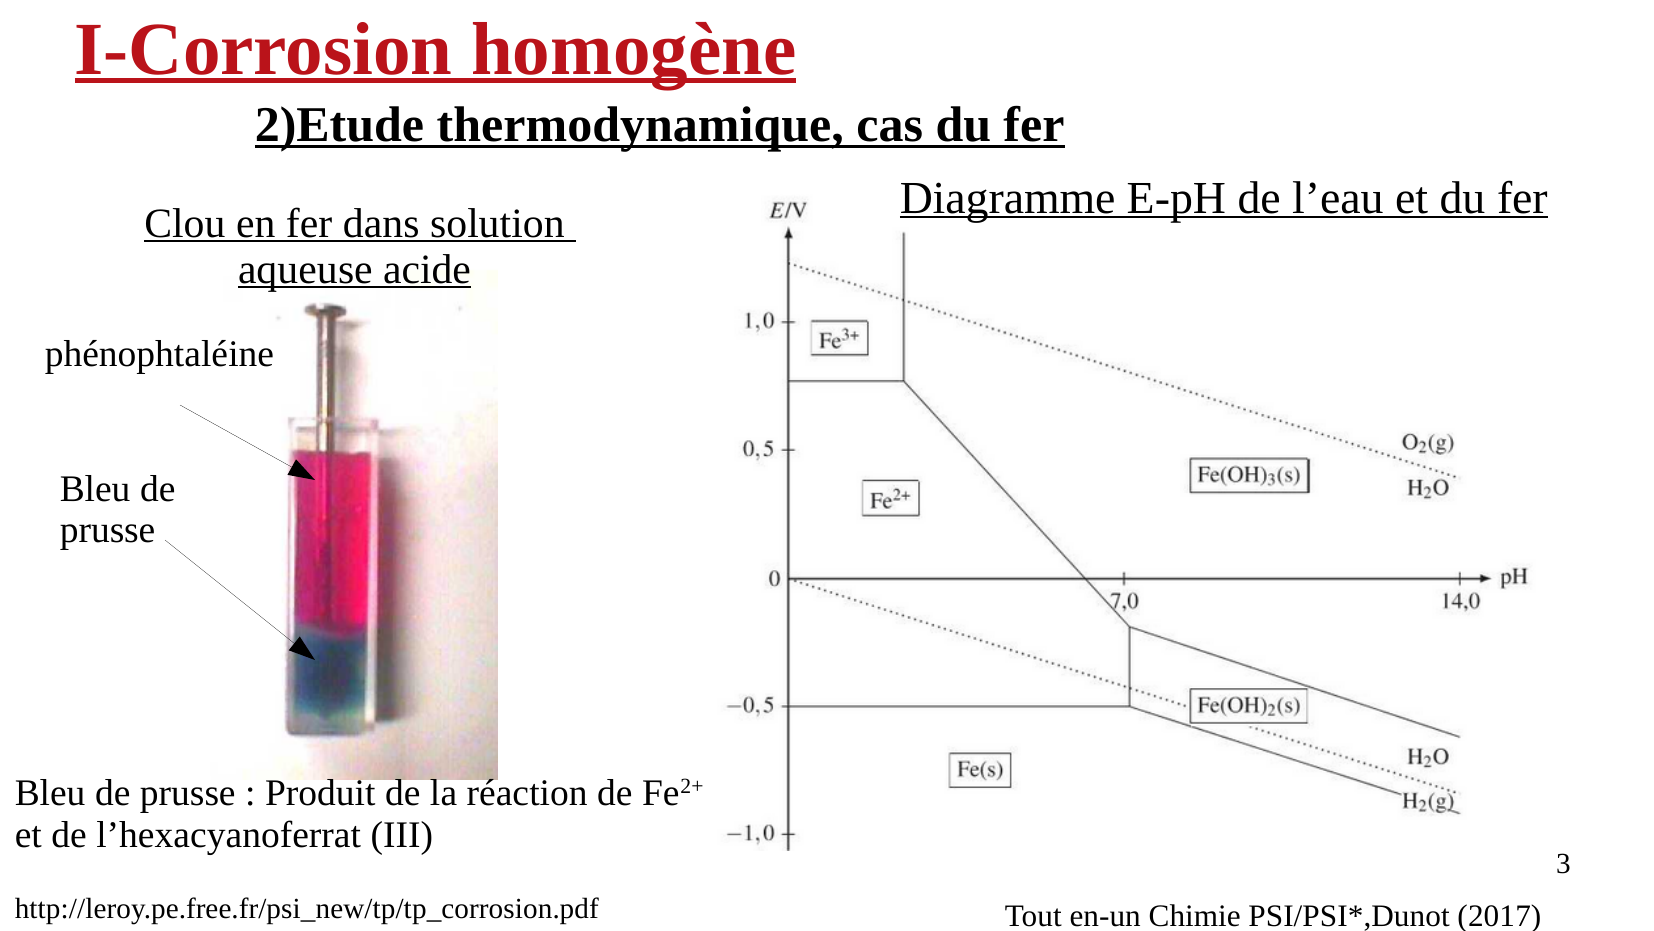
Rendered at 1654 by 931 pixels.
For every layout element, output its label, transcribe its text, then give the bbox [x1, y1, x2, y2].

text_box Diagramme E-pH de l’eau et du fer [885, 165, 1654, 264]
picture [210, 301, 498, 765]
text_box phénophtaléine [30, 325, 301, 466]
text_box I-Corrosion homogène [60, 0, 841, 98]
text_box Bleu de prusse [45, 460, 226, 601]
text_box http://leroy.pe.free.fr/psi_new/tp/tp_corrosion.pdf [0, 885, 831, 931]
text_box Tout en-un Chimie PSI/PSI*,Dunot (2017) [990, 891, 1591, 931]
text_box 2)Etude thermodynamique, cas du fer [240, 90, 1261, 189]
text_box Bleu de prusse : Produit de la réaction de Fe2+ et de l’hexacyanoferrat (III) [0, 765, 751, 885]
picture [705, 194, 1580, 851]
text_box Clou en fer dans solution aqueuse acide [90, 192, 631, 301]
